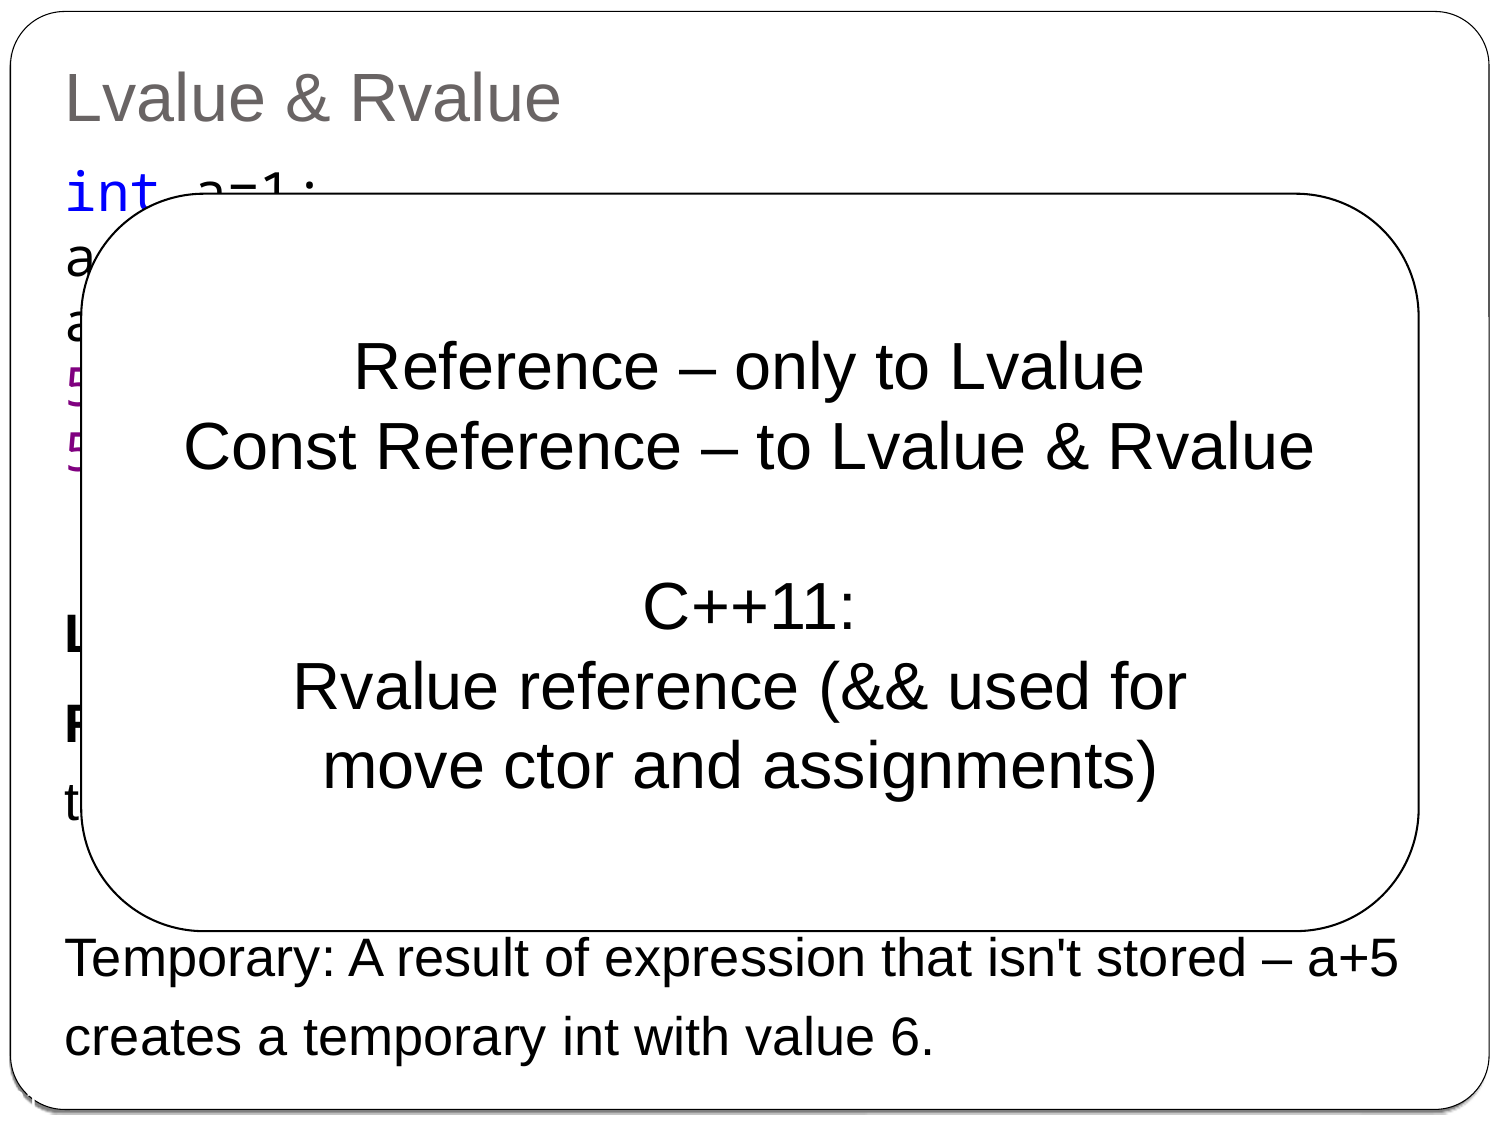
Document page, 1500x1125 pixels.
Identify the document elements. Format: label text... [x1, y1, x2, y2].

slide_number <number> [0, 1074, 50, 1125]
text_box Reference – only to Lvalue Const Reference – to Lvalue & Rvalue C++11: Rvalue reference (&& used for move ctor and assignments) [81, 193, 1419, 932]
list int a=1; a=5; // Lvalue = Rvalue, Ok a=a; // Lvalue = Lvalue, Ok 5=a; // Rvalue = Lvalue Comp. error 5=5; // Rvalue = Rvalue Comp. error Lvalues: varibales, refernces (non const!) … Rvalues: const variables refernces, numbers, temporaries … Temporary: A result of expression that isn't stored – a+5 creates a temporary int with value 6. [50, 149, 1450, 1088]
title Lvalue & Rvalue [50, 45, 1450, 149]
